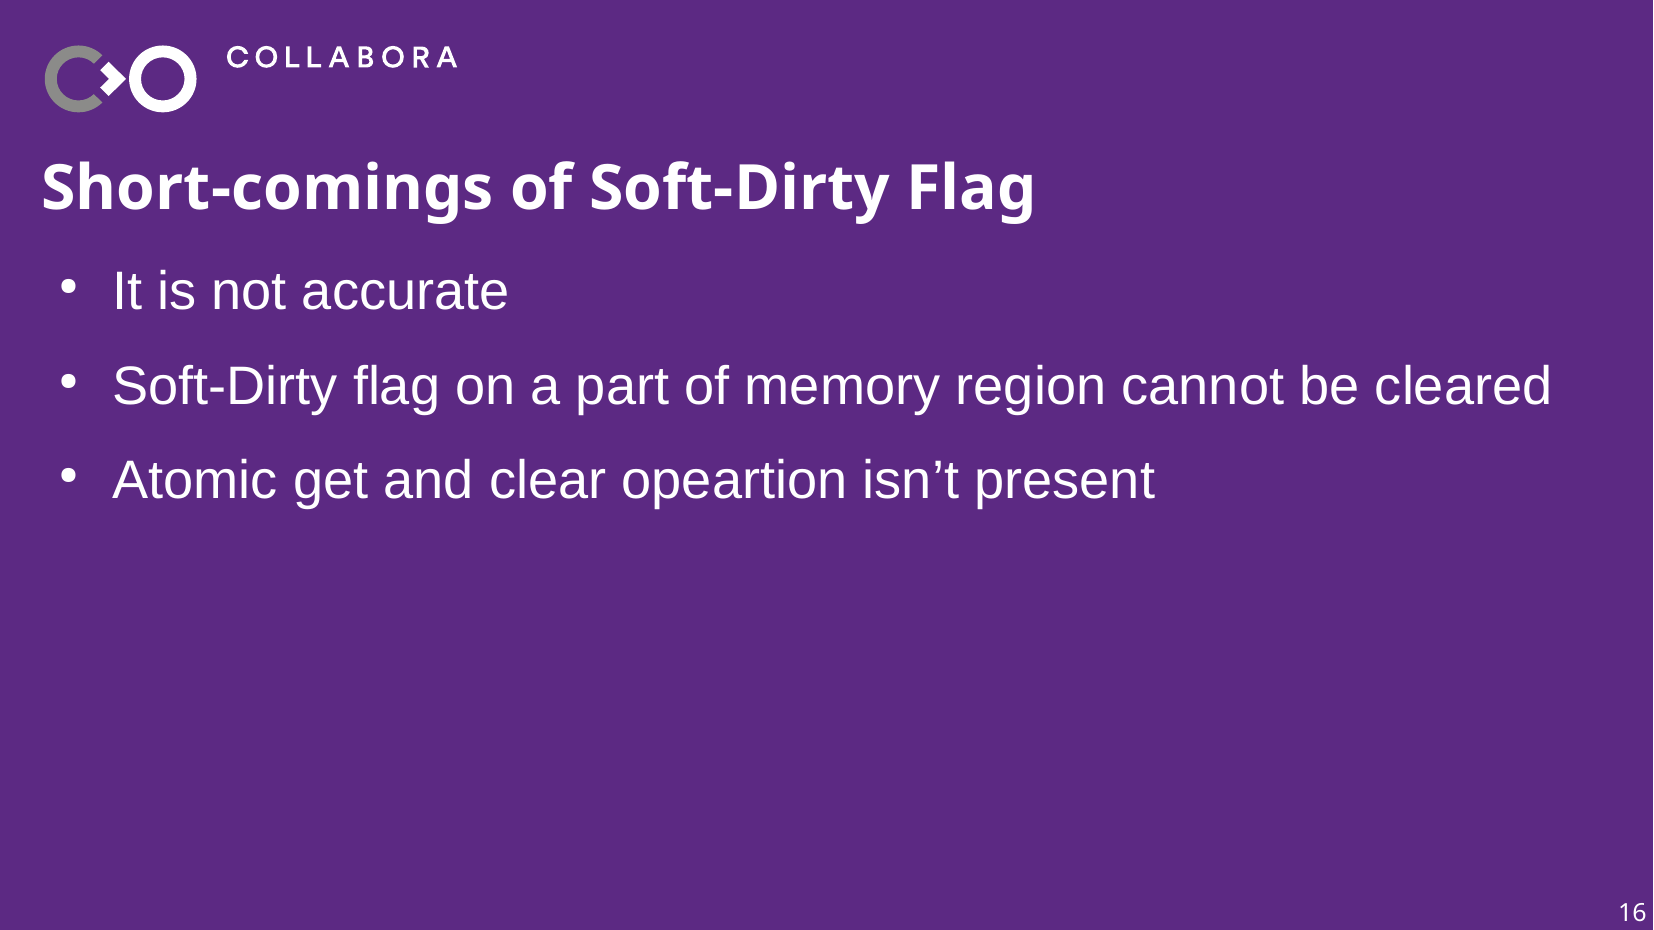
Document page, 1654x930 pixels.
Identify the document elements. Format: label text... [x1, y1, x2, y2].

list It is not accurate Soft-Dirty flag on a part of memory region cannot be cleared Atomic get and clear opeartion isn’t present [41, 255, 1614, 780]
title Short-comings of Soft-Dirty Flag [41, 146, 1614, 255]
